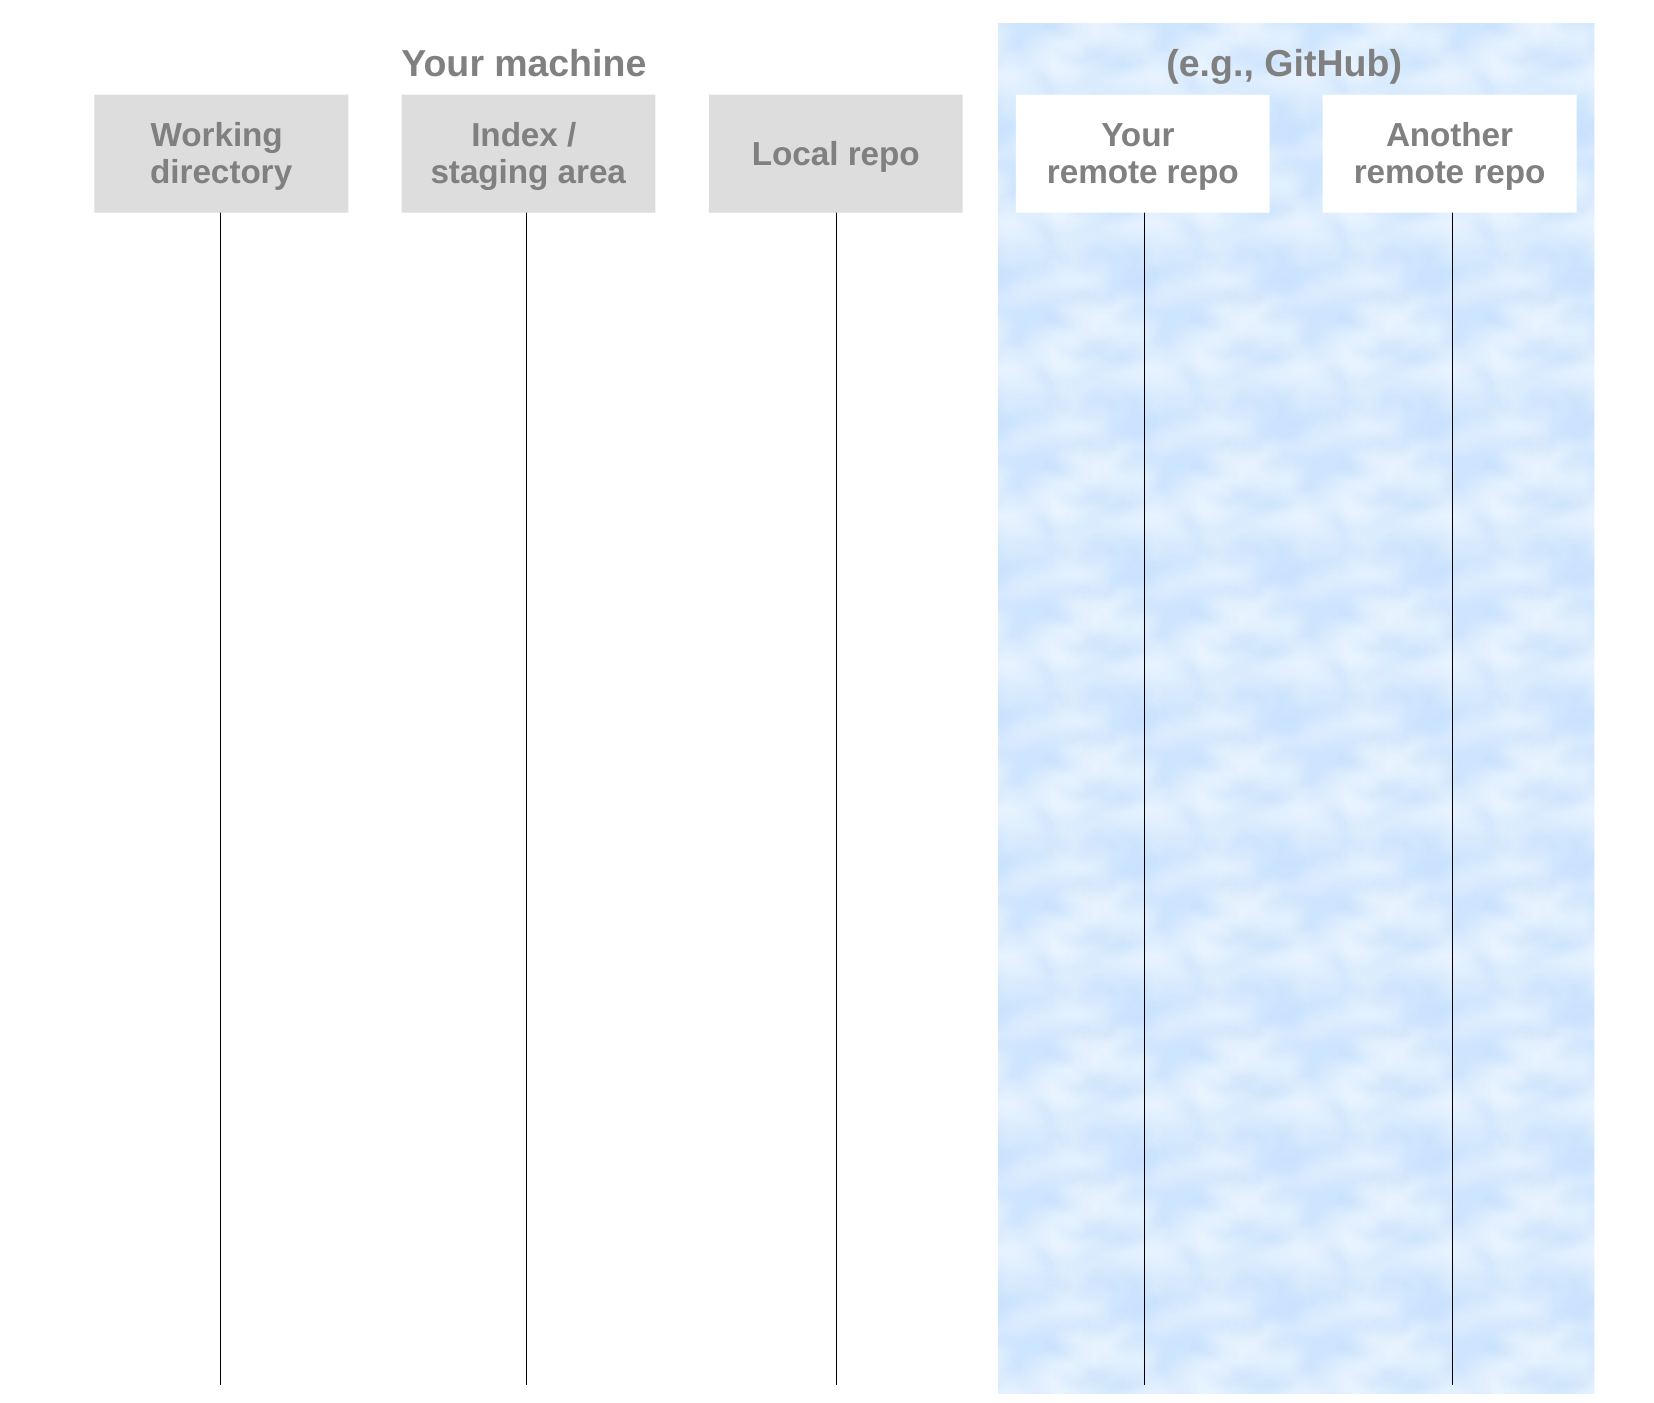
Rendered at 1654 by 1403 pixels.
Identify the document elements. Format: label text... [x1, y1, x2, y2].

text_box Working directory [94, 94, 349, 213]
text_box Your machine [386, 35, 662, 93]
text_box Index / staging area [401, 94, 656, 213]
text_box (e.g., GitHub) [1151, 35, 1418, 93]
text_box Local repo [708, 94, 963, 213]
text_box [998, 23, 1595, 1394]
text_box Your remote repo [1015, 94, 1270, 213]
text_box Another remote repo [1322, 94, 1577, 213]
